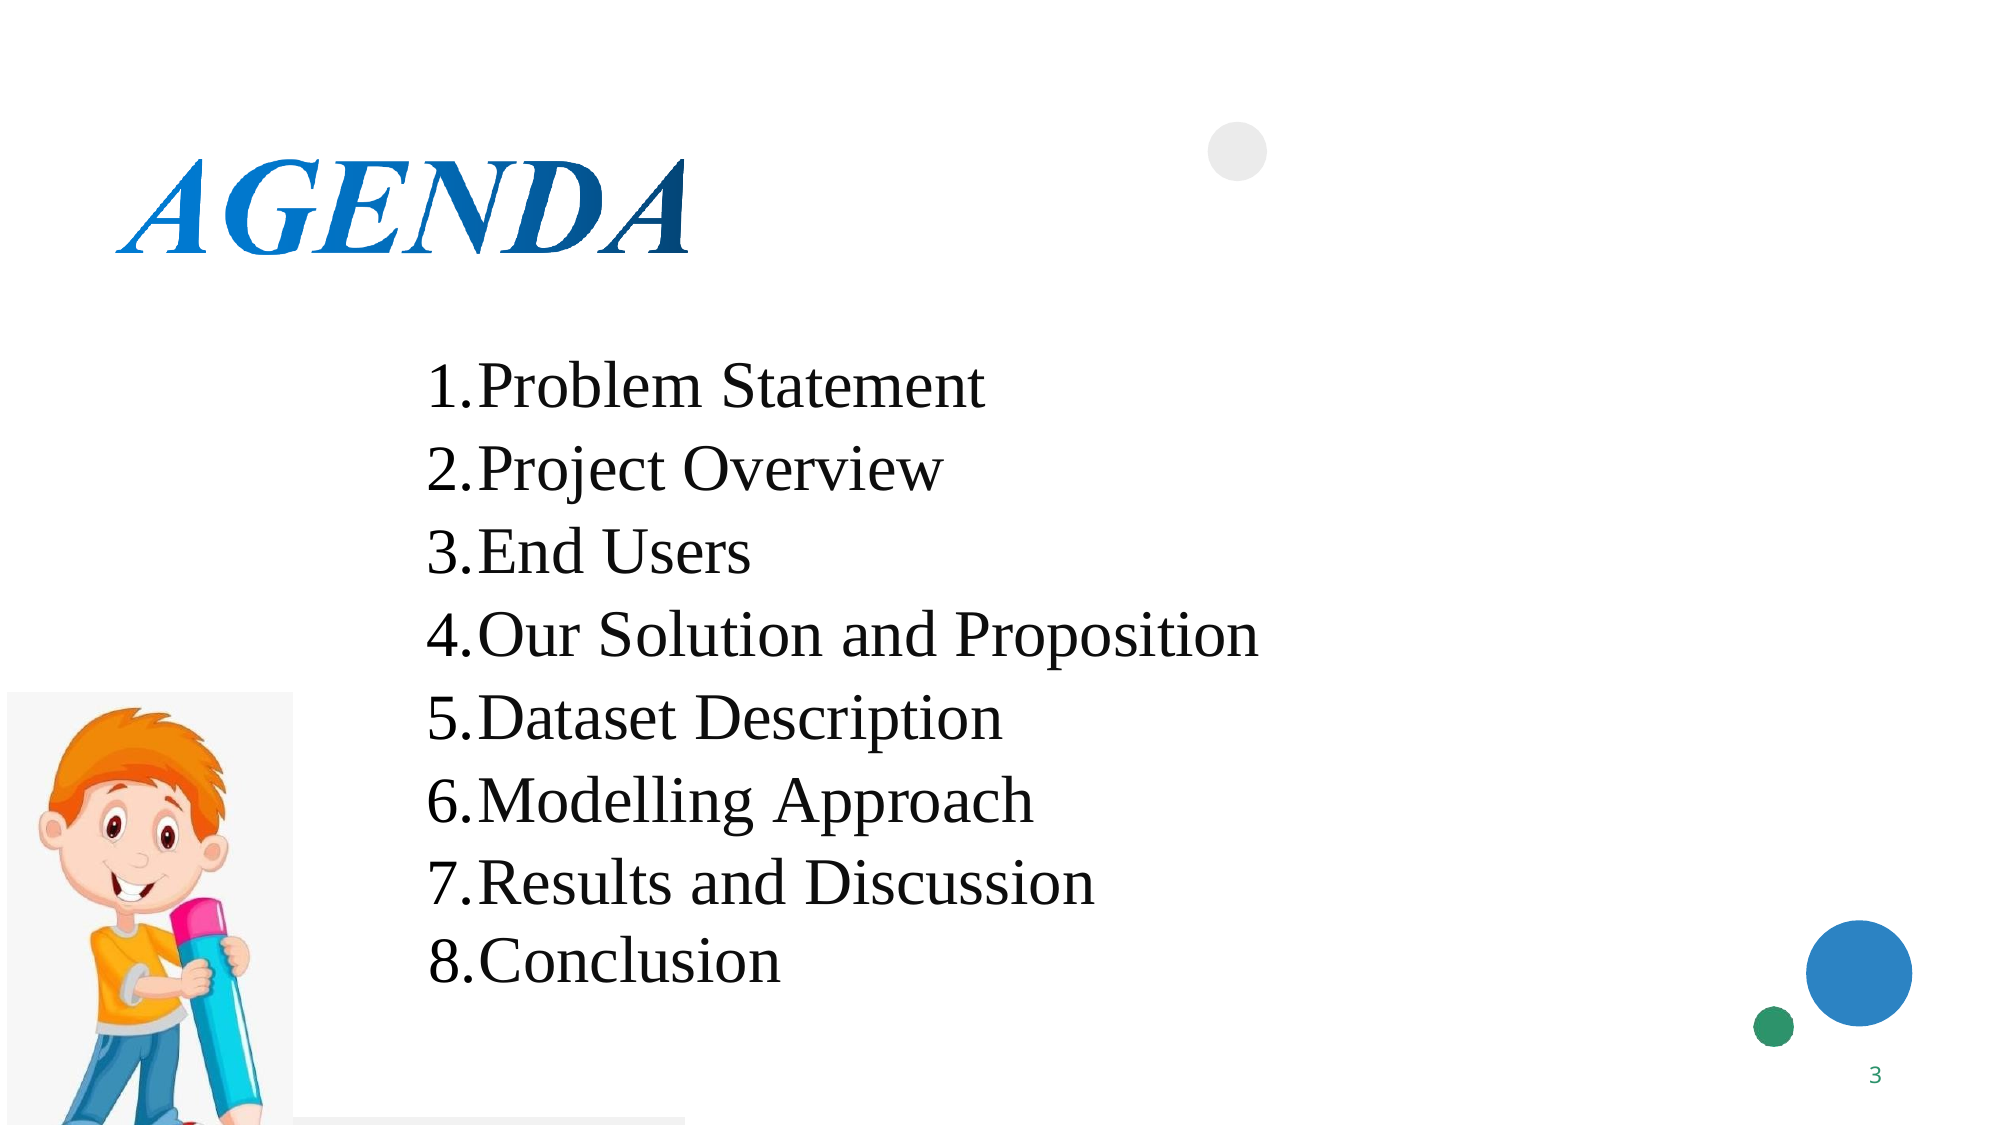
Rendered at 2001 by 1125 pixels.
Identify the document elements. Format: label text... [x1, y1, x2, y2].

slide_number 3 [1862, 1059, 1890, 1091]
text_box Problem Statement Project Overview End Users Our Solution and Proposition Dataset Description Modelling Approach Results and Discussion Conclusion [423, 338, 1262, 999]
text_box [1806, 920, 1913, 1027]
picture [225, 158, 688, 255]
picture [1753, 1006, 1794, 1047]
picture [114, 158, 206, 253]
picture [7, 692, 685, 1125]
text_box [1207, 121, 1268, 182]
